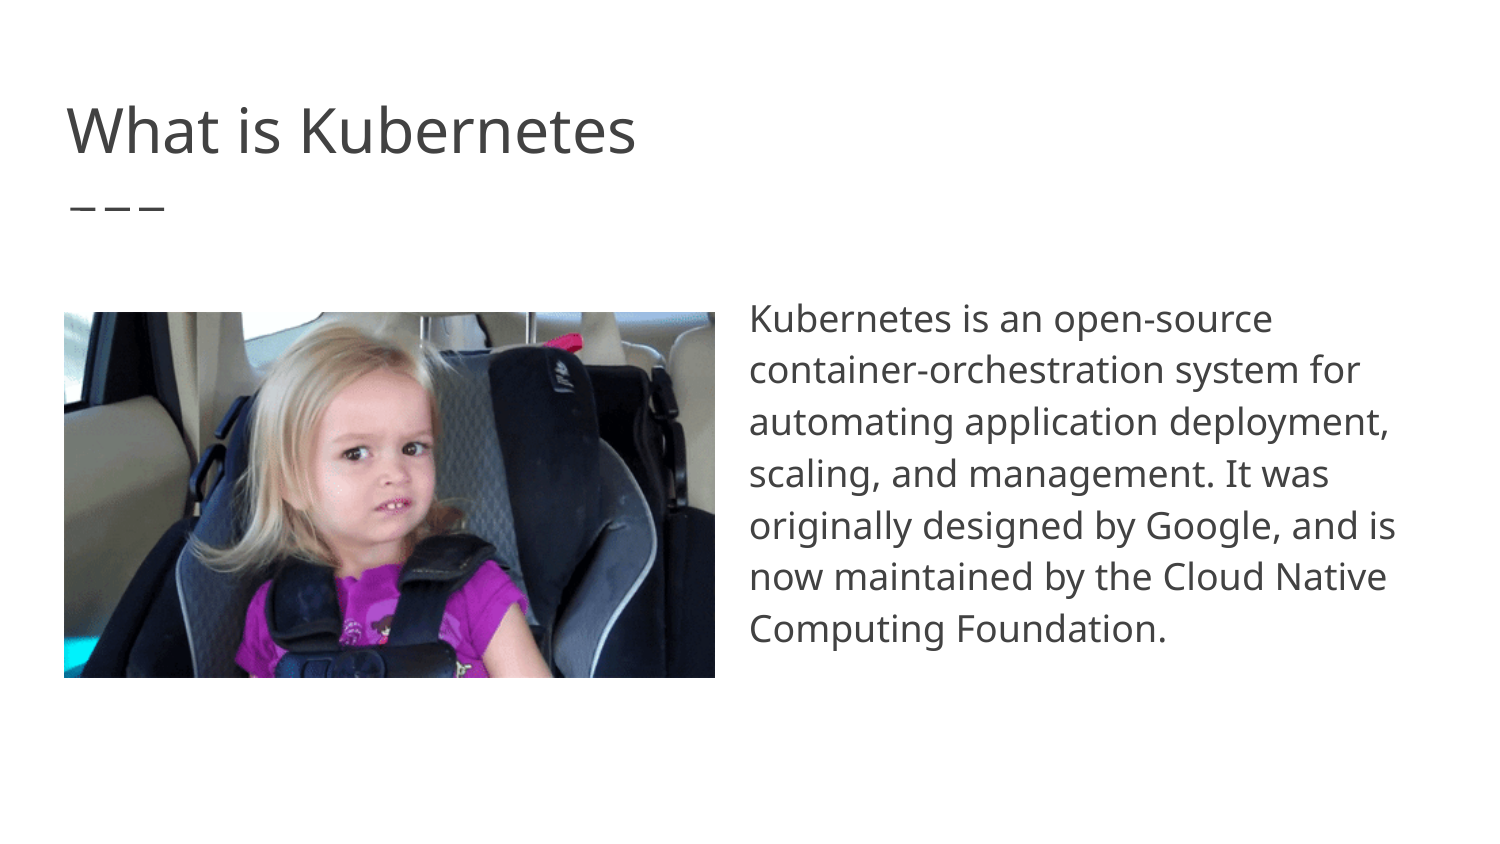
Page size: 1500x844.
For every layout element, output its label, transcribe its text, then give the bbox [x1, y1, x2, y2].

list Kubernetes is an open-source container-orchestration system for automating application deployment, scaling, and management. It was originally designed by Google, and is now maintained by the Cloud Native Computing Foundation. [733, 272, 1472, 750]
title What is Kubernetes [51, 61, 1449, 182]
picture [64, 312, 715, 678]
